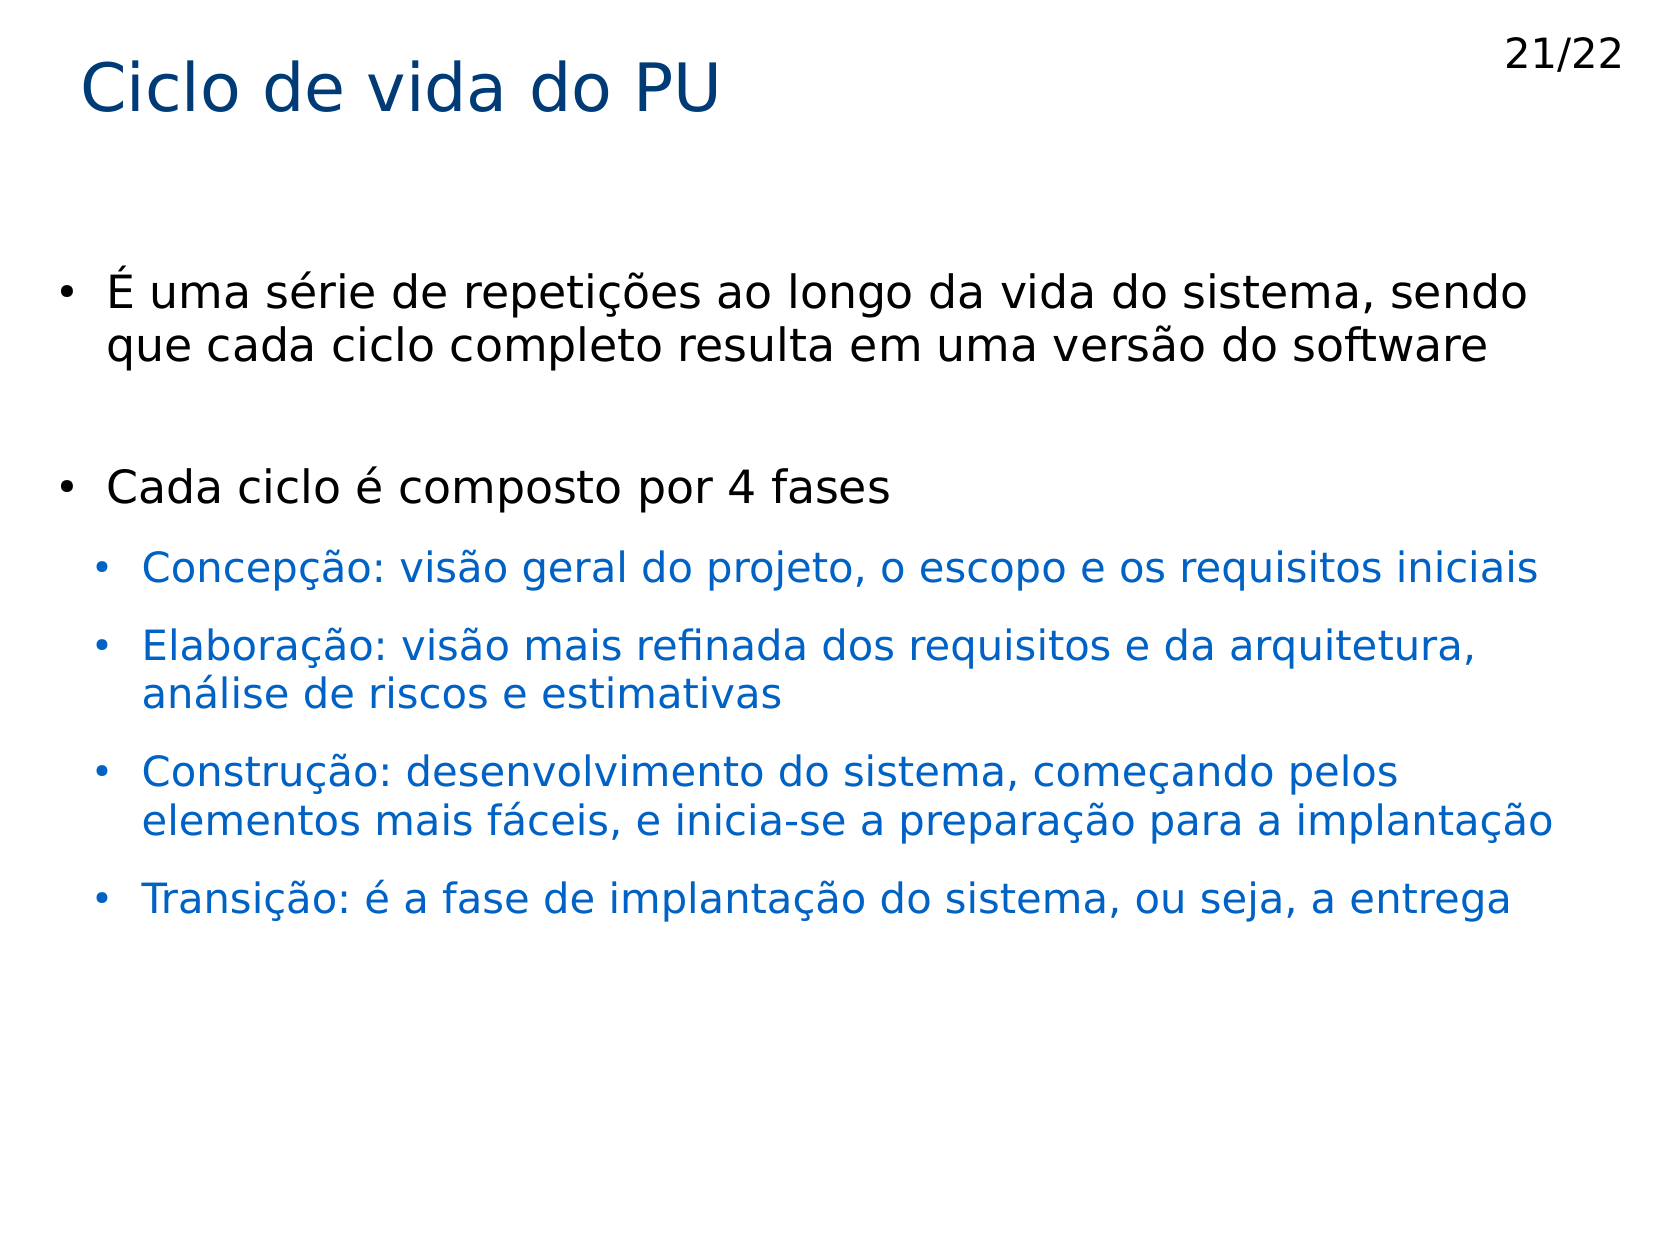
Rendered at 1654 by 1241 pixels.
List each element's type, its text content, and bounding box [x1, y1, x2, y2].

title Ciclo de vida do PU [59, 29, 1506, 148]
list É uma série de repetições ao longo da vida do sistema, sendo que cada ciclo completo resulta em uma versão do software Cada ciclo é composto por 4 fases Concepção: visão geral do projeto, o escopo e os requisitos iniciais Elaboração: visão mais refinada dos requisitos e da arquitetura, análise de riscos e estimativas Construção: desenvolvimento do sistema, começando pelos elementos mais fáceis, e inicia-se a preparação para a implantação Transição: é a fase de implantação do sistema, ou seja, a entrega [59, 265, 1625, 1211]
